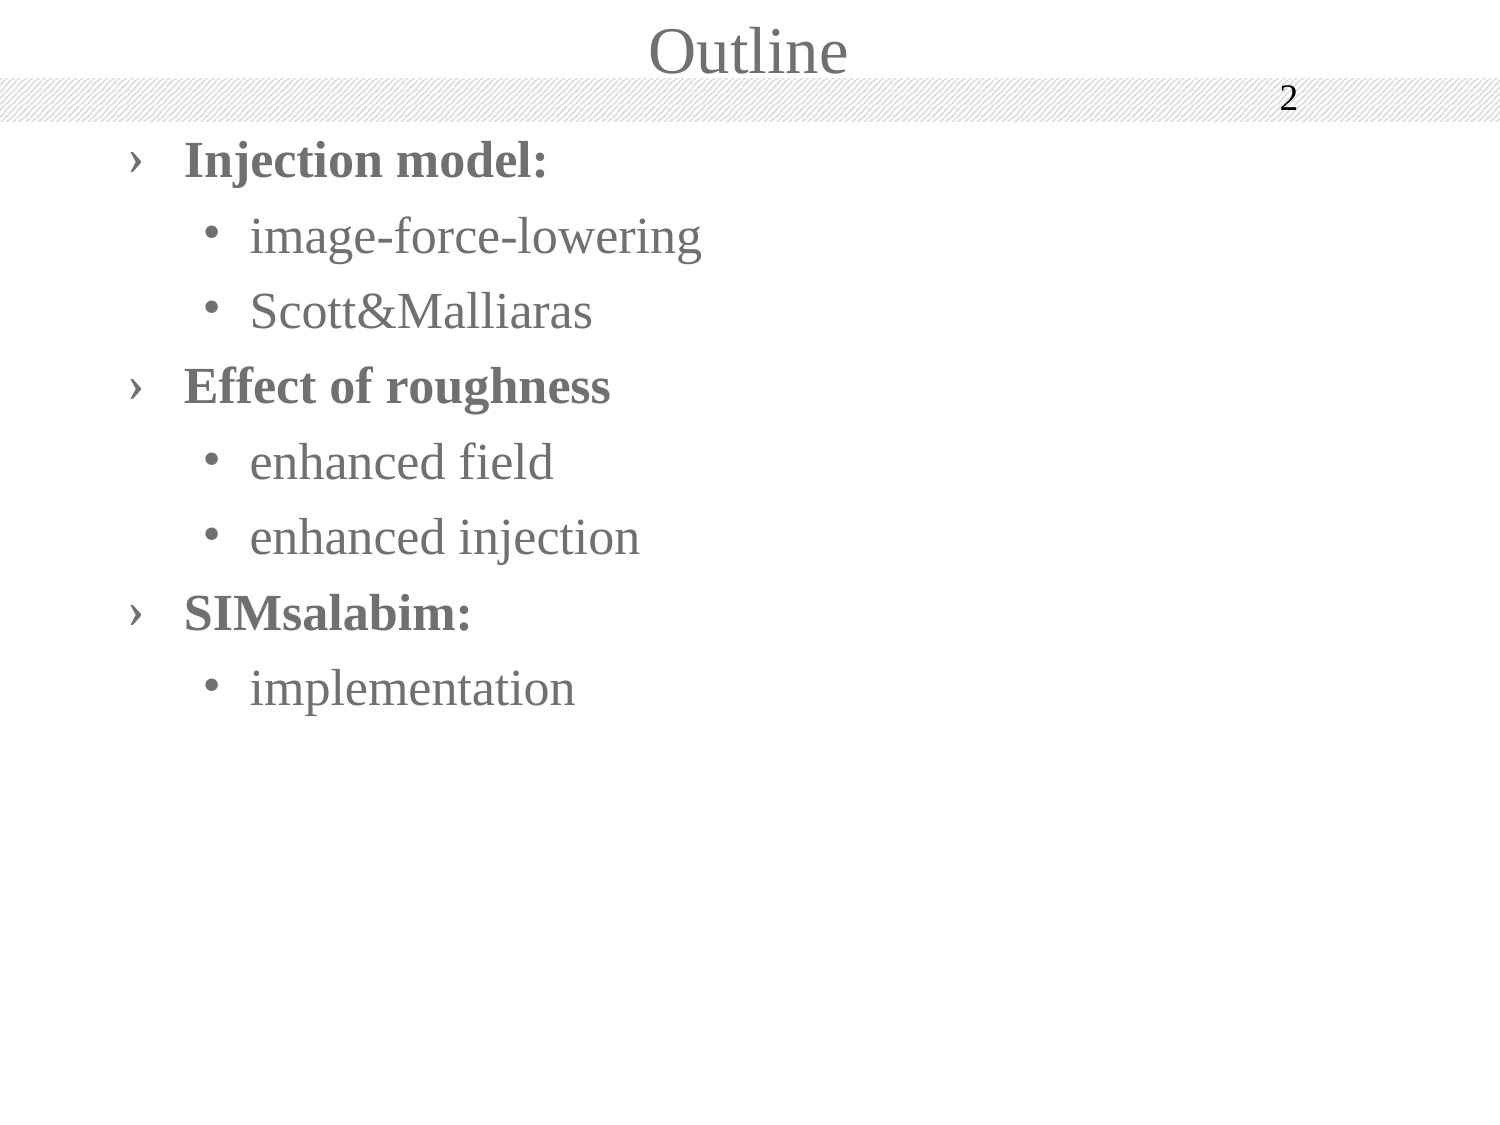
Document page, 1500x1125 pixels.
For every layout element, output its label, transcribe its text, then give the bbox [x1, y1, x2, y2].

picture [0, 78, 1500, 122]
list Injection model: image-force-lowering Scott&Malliaras Effect of roughness enhanced field enhanced injection SIMsalabim: implementation [127, 125, 1430, 1015]
title Outline [98, 7, 1400, 116]
